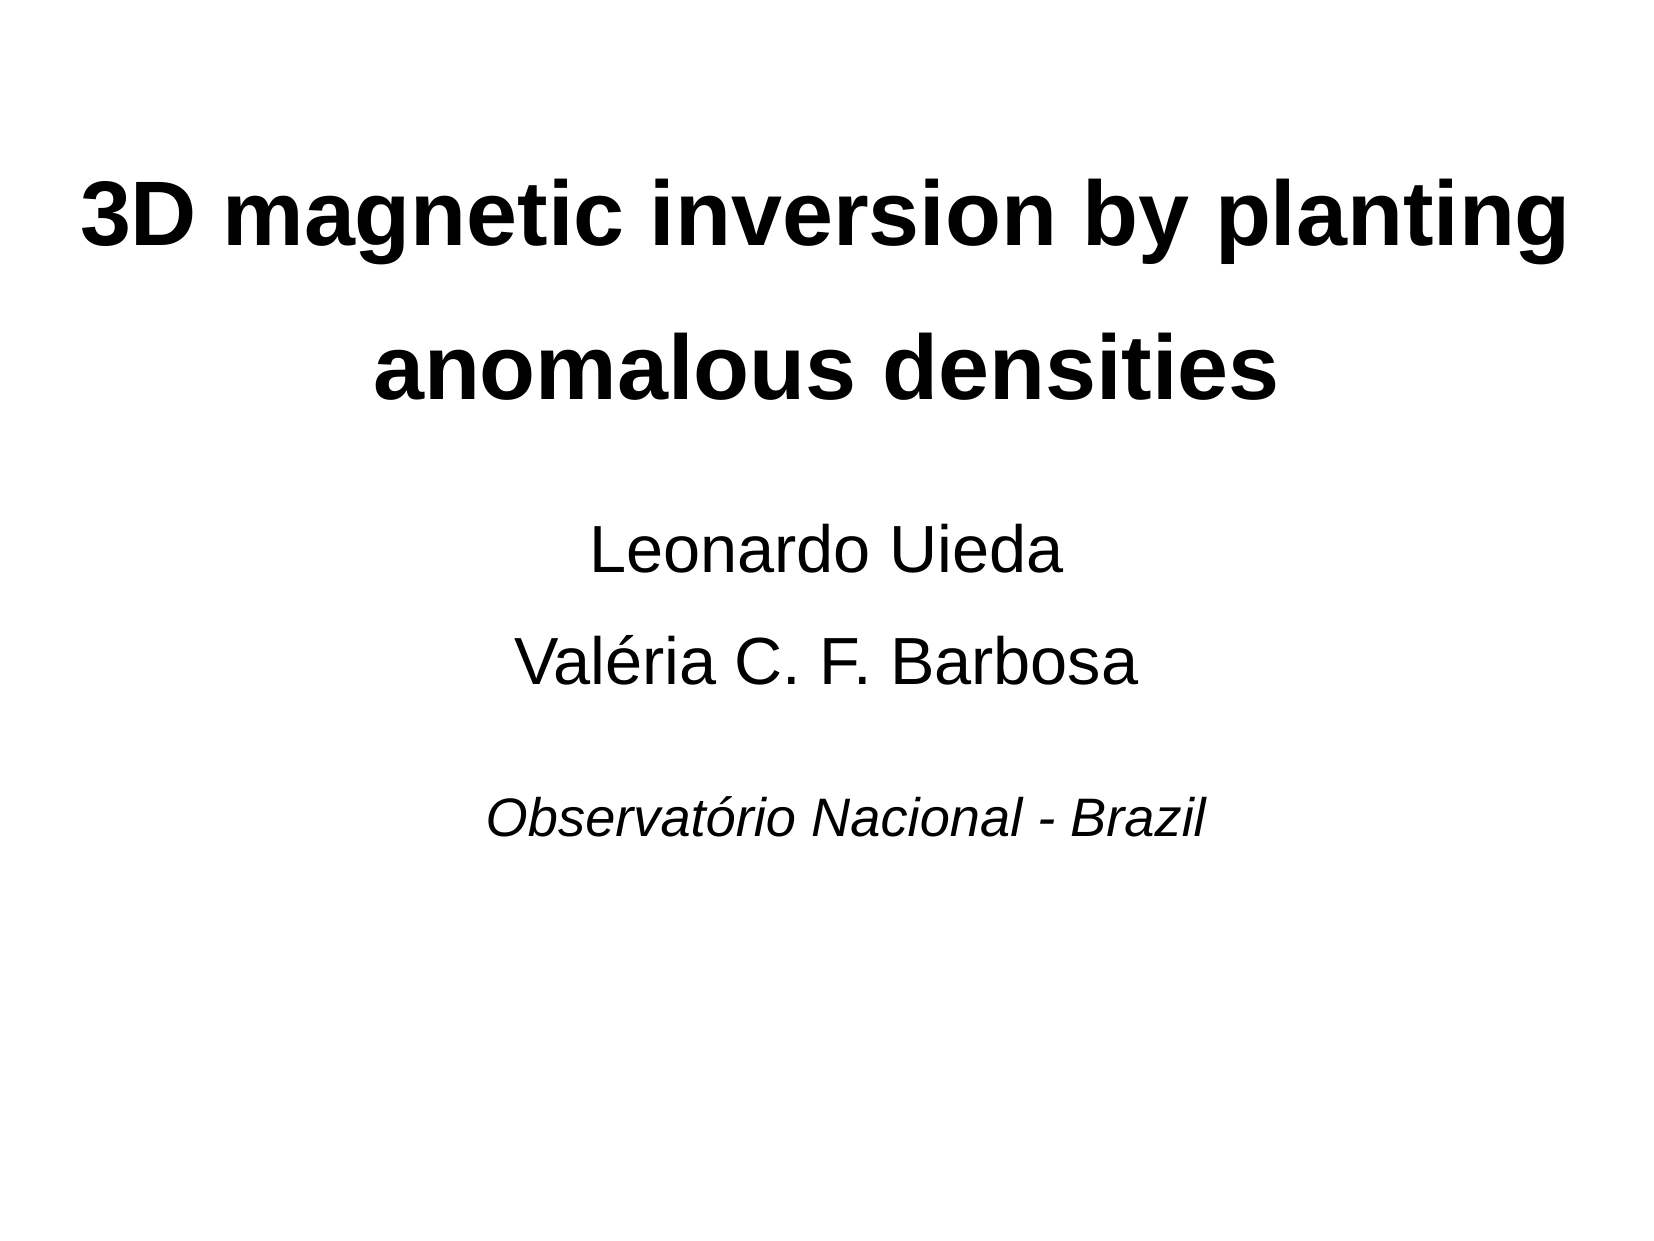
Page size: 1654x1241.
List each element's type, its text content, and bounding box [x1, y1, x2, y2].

title 3D magnetic inversion by planting anomalous densities [0, 137, 1653, 497]
text_box Observatório Nacional - Brazil [387, 765, 1306, 841]
subtitle Leonardo Uieda Valéria C. F. Barbosa [99, 497, 1554, 700]
